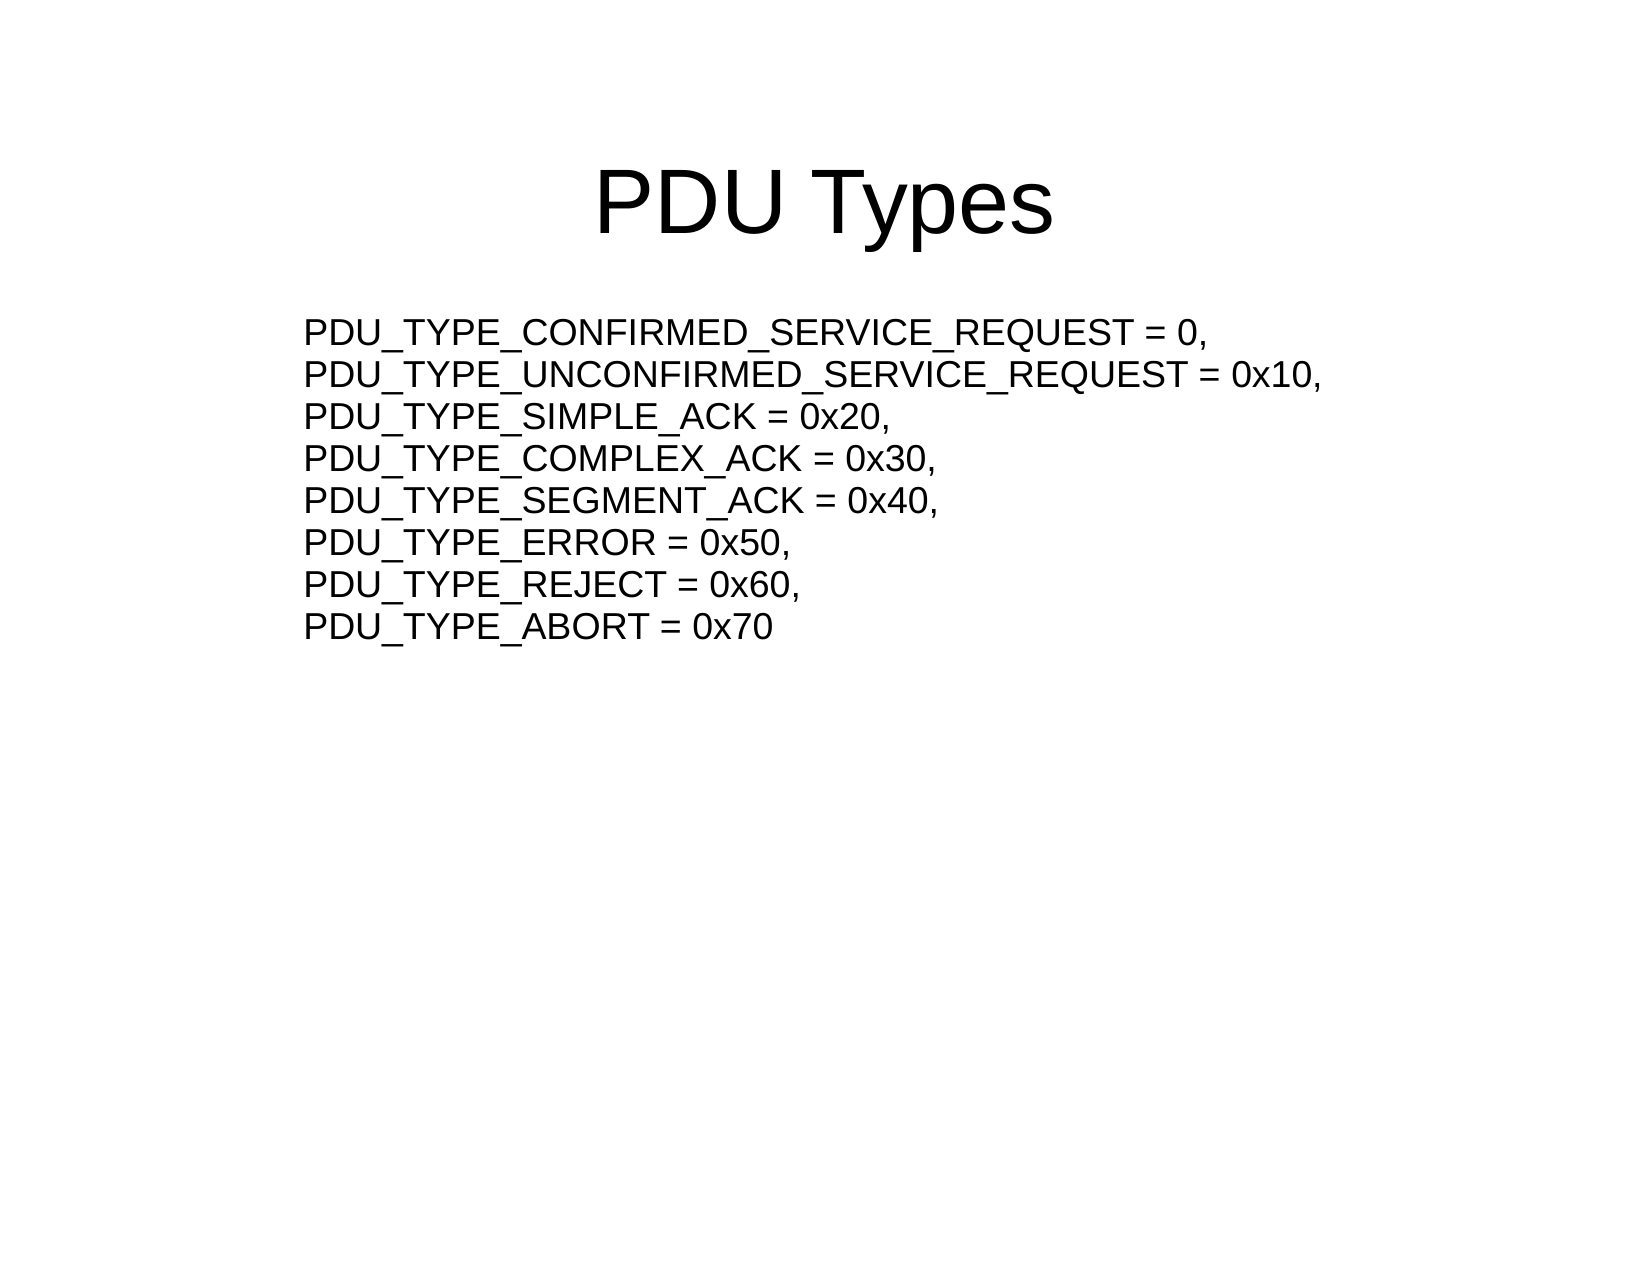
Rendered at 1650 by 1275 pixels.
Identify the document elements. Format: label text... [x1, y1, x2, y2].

text_box PDU_TYPE_CONFIRMED_SERVICE_REQUEST = 0, PDU_TYPE_UNCONFIRMED_SERVICE_REQUEST = 0x10, PDU_TYPE_SIMPLE_ACK = 0x20, PDU_TYPE_COMPLEX_ACK = 0x30, PDU_TYPE_SEGMENT_ACK = 0x40, PDU_TYPE_ERROR = 0x50, PDU_TYPE_REJECT = 0x60, PDU_TYPE_ABORT = 0x70 [246, 303, 1372, 697]
title PDU Types [135, 105, 1515, 299]
